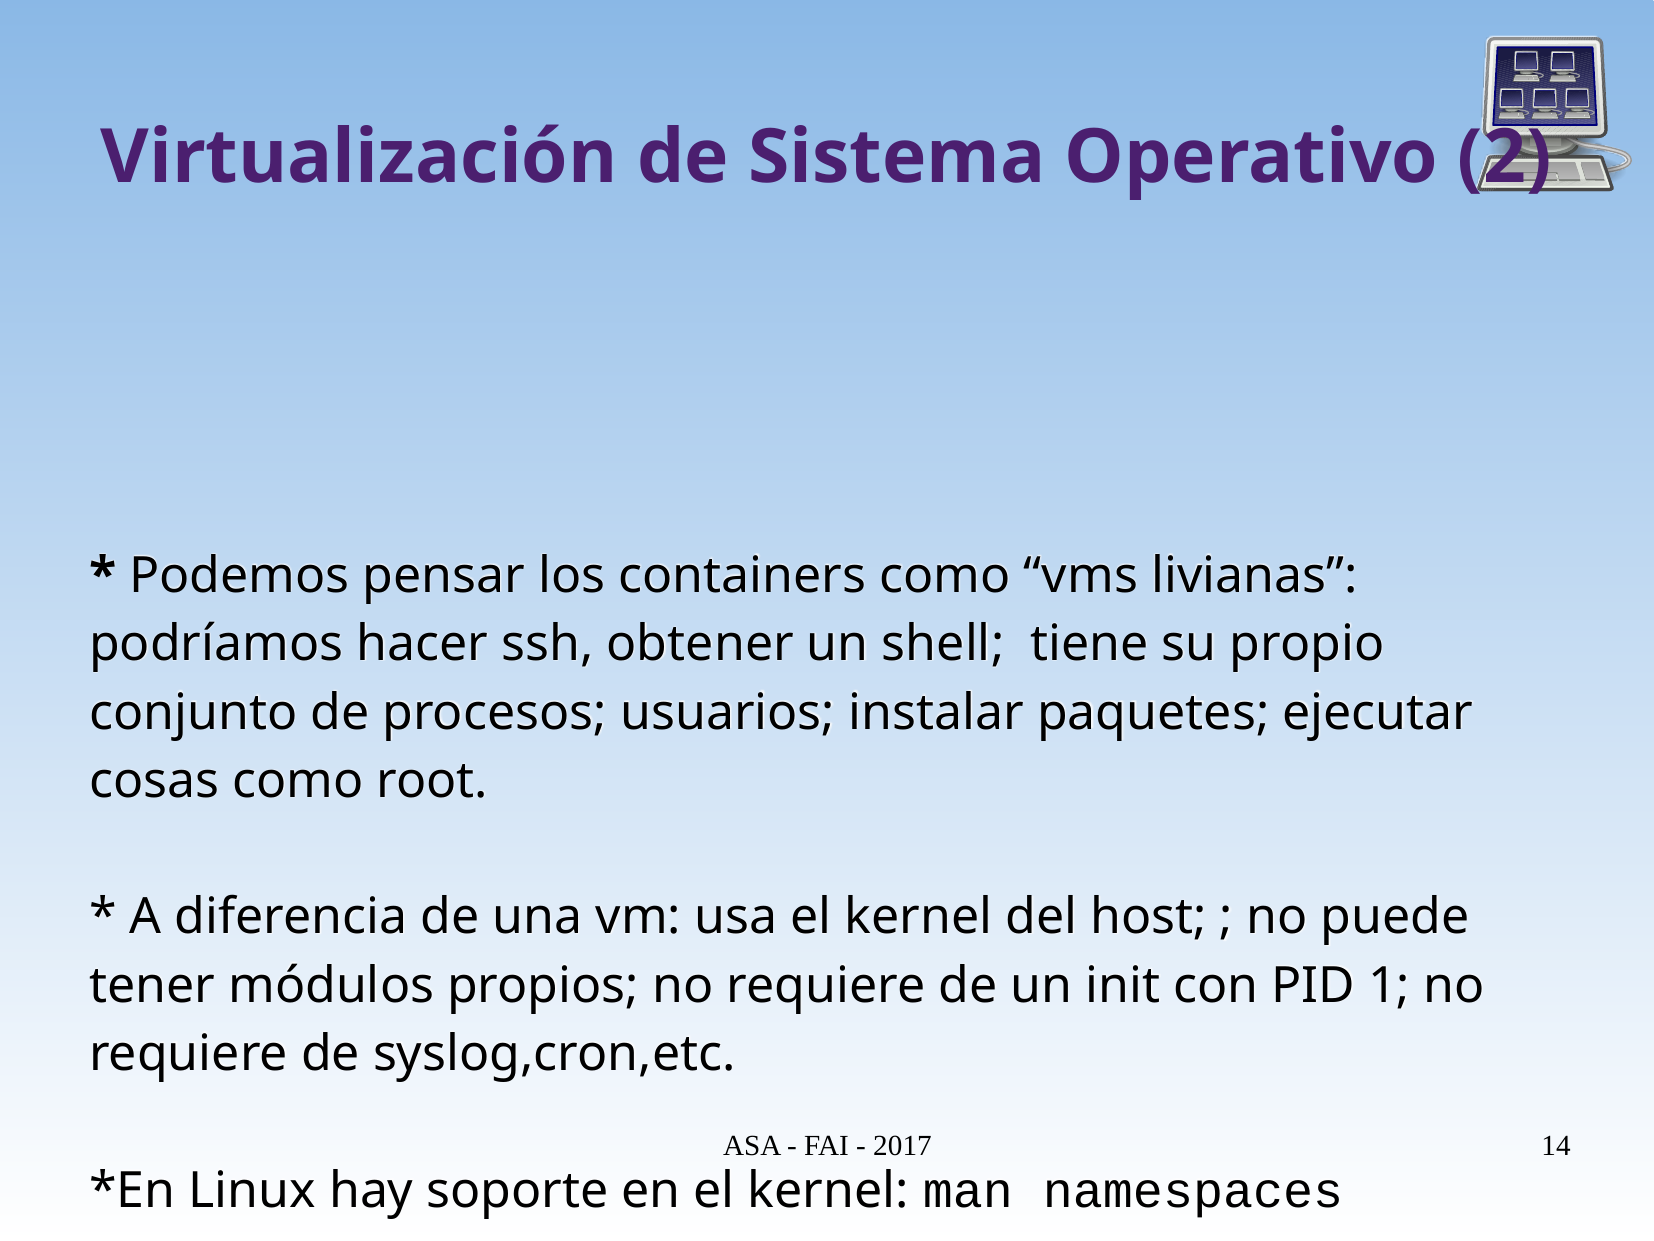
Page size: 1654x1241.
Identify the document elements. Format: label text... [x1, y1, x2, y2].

text_box * Podemos pensar los containers como “vms livianas”: podríamos hacer ssh, obtener un shell; tiene su propio conjunto de procesos; usuarios; instalar paquetes; ejecutar cosas como root. * A diferencia de una vm: usa el kernel del host; ; no puede tener módulos propios; no requiere de un init con PID 1; no requiere de syslog,cron,etc. *En Linux hay soporte en el kernel: man namespaces [74, 384, 1599, 1179]
picture [1473, 33, 1636, 196]
title Virtualización de Sistema Operativo (2) [82, 49, 1571, 257]
